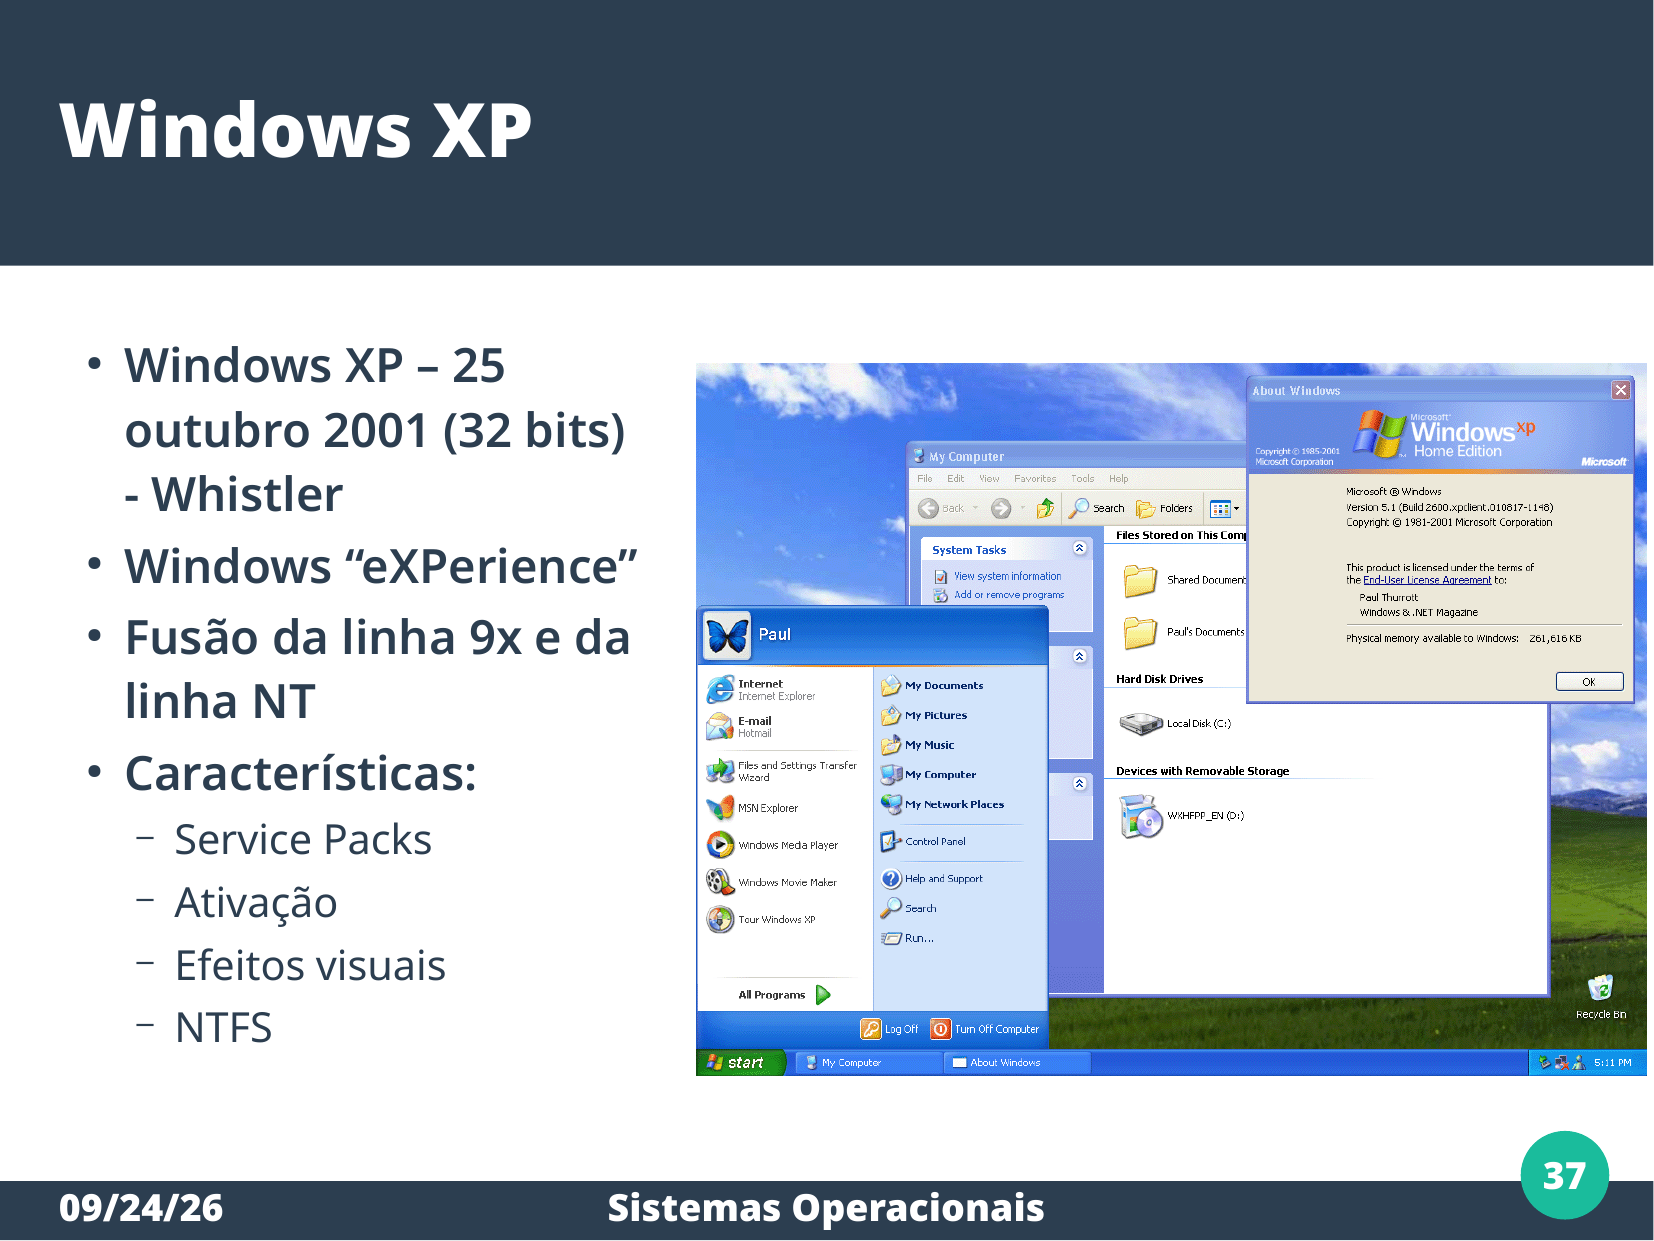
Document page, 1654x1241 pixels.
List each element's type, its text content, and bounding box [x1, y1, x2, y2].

title Windows XP [59, 49, 1595, 207]
list Windows XP – 25 outubro 2001 (32 bits) - Whistler Windows “eXPerience” Fusão da linha 9x e da linha NT Características: Service Packs Ativação Efeitos visuais NTFS [59, 324, 662, 1123]
picture [696, 363, 1647, 1076]
